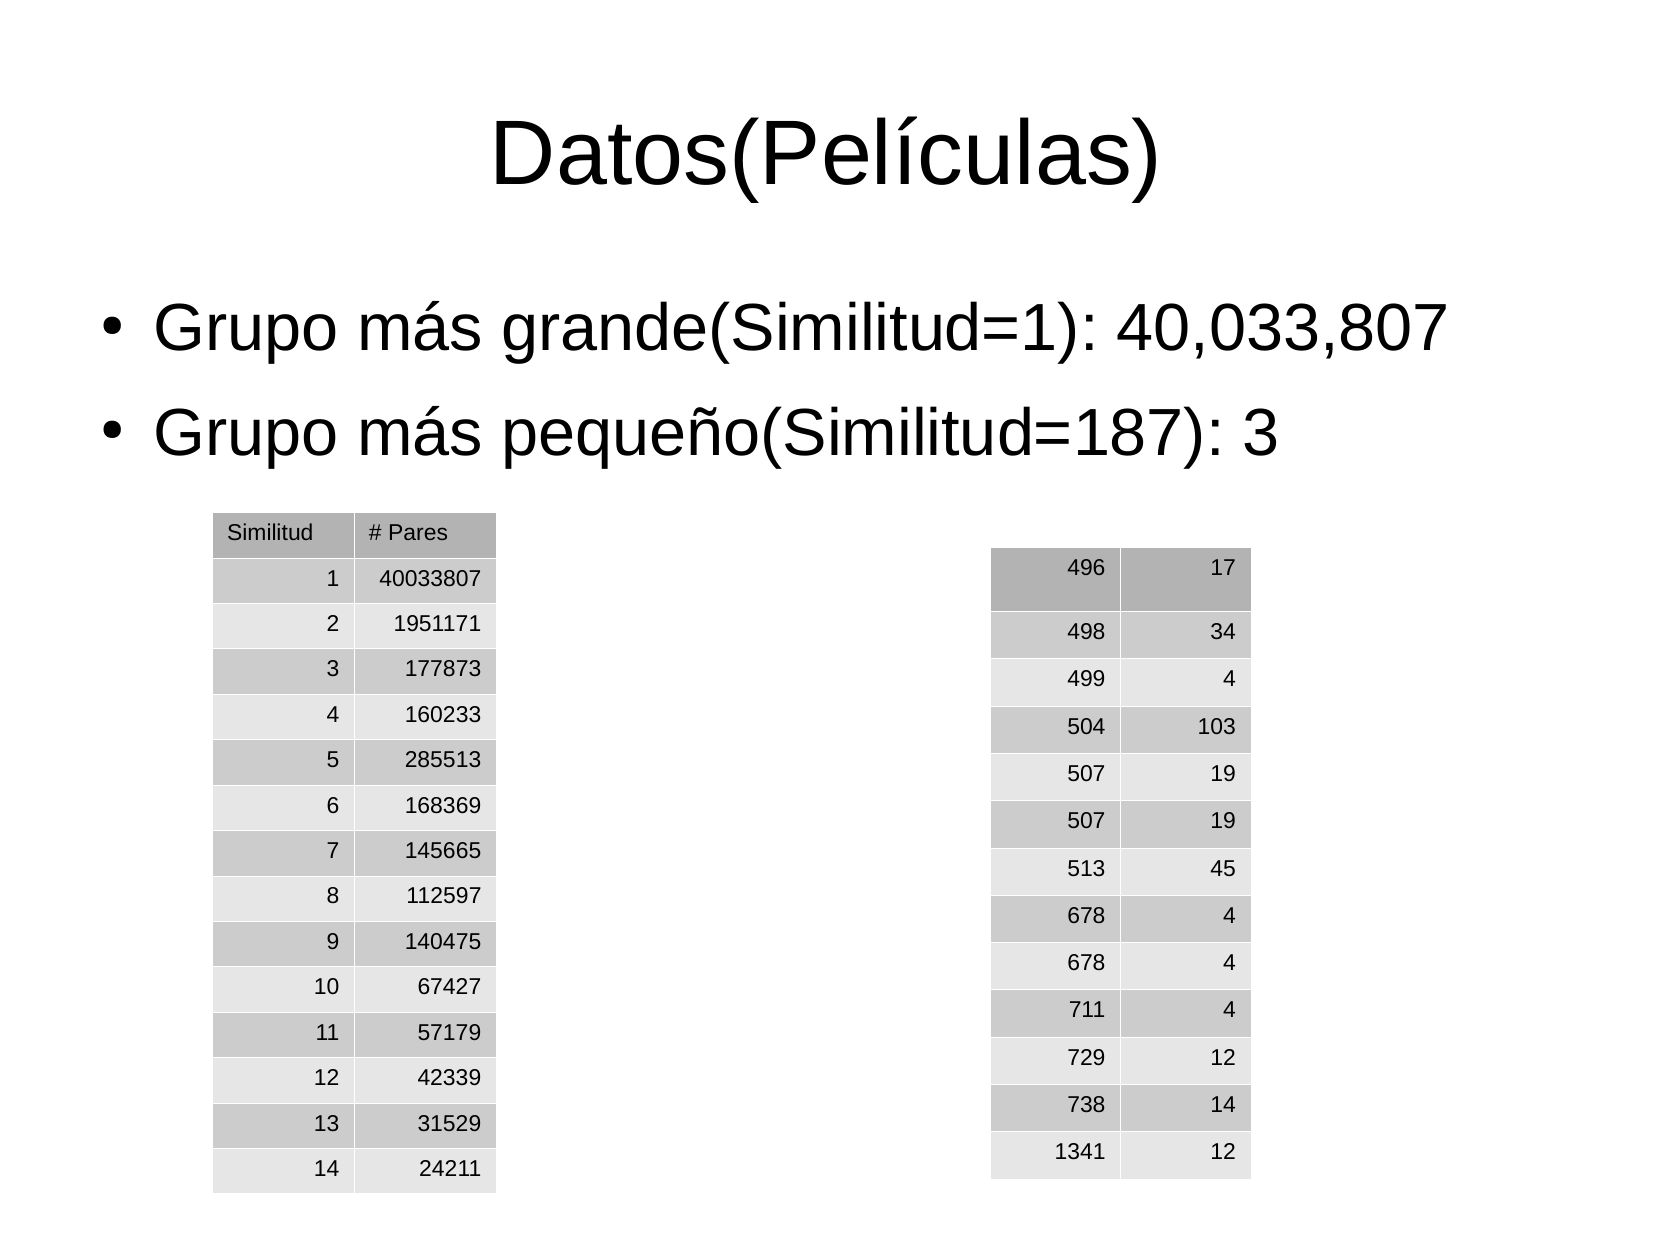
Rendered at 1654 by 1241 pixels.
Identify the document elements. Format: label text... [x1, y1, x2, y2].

table_cell 42339 [355, 1058, 496, 1103]
table_cell 4 [1121, 990, 1251, 1037]
table_cell 1951171 [355, 604, 496, 648]
table_cell 2 [213, 604, 354, 648]
table_cell 45 [1121, 849, 1251, 895]
table_cell 3 [213, 649, 354, 694]
table_cell 12 [1121, 1038, 1251, 1084]
table_cell 140475 [355, 922, 496, 966]
table_cell 285513 [355, 740, 496, 785]
table_cell 19 [1121, 801, 1251, 848]
table_cell 711 [991, 990, 1120, 1037]
table_cell 40033807 [355, 559, 496, 603]
table_cell 507 [991, 801, 1120, 848]
table_cell 729 [991, 1038, 1120, 1084]
table_cell 4 [1121, 943, 1251, 989]
table_cell 738 [991, 1085, 1120, 1131]
table_cell 103 [1121, 707, 1251, 753]
table_cell 1341 [991, 1132, 1120, 1179]
table_cell 5 [213, 740, 354, 785]
table_cell 4 [213, 695, 354, 739]
table_cell 11 [213, 1013, 354, 1057]
table_cell 9 [213, 922, 354, 966]
table_cell 31529 [355, 1104, 496, 1148]
table_cell 160233 [355, 695, 496, 739]
table_cell 112597 [355, 877, 496, 921]
table_cell 12 [1121, 1132, 1251, 1179]
table_cell 4 [1121, 659, 1251, 706]
table_cell 168369 [355, 786, 496, 830]
table_cell 145665 [355, 831, 496, 876]
table_cell 14 [1121, 1085, 1251, 1131]
table_cell 678 [991, 896, 1120, 942]
table_cell 7 [213, 831, 354, 876]
table_cell 13 [213, 1104, 354, 1148]
table_cell 1 [213, 559, 354, 603]
table_cell 12 [213, 1058, 354, 1103]
table_cell 678 [991, 943, 1120, 989]
table_cell 67427 [355, 967, 496, 1012]
list Grupo más grande(Similitud=1): 40,033,807 Grupo más pequeño(Similitud=187): 3 [82, 290, 1571, 1010]
table_cell 4 [1121, 896, 1251, 942]
table_cell 57179 [355, 1013, 496, 1057]
title Datos(Películas) [82, 49, 1571, 257]
table_cell 10 [213, 967, 354, 1012]
table_cell 19 [1121, 754, 1251, 800]
table_cell 498 [991, 612, 1120, 658]
table_cell 177873 [355, 649, 496, 694]
table_header Similitud [213, 513, 354, 558]
table_cell 499 [991, 659, 1120, 706]
table_cell 8 [213, 877, 354, 921]
table_header 17 [1121, 548, 1251, 611]
table_cell 504 [991, 707, 1120, 753]
table_cell 513 [991, 849, 1120, 895]
table_header # Pares [355, 513, 496, 558]
table_cell 34 [1121, 612, 1251, 658]
table_cell 6 [213, 786, 354, 830]
table_cell 14 [213, 1149, 354, 1193]
table_cell 24211 [355, 1149, 496, 1193]
table_header 496 [991, 548, 1120, 611]
table_cell 507 [991, 754, 1120, 800]
